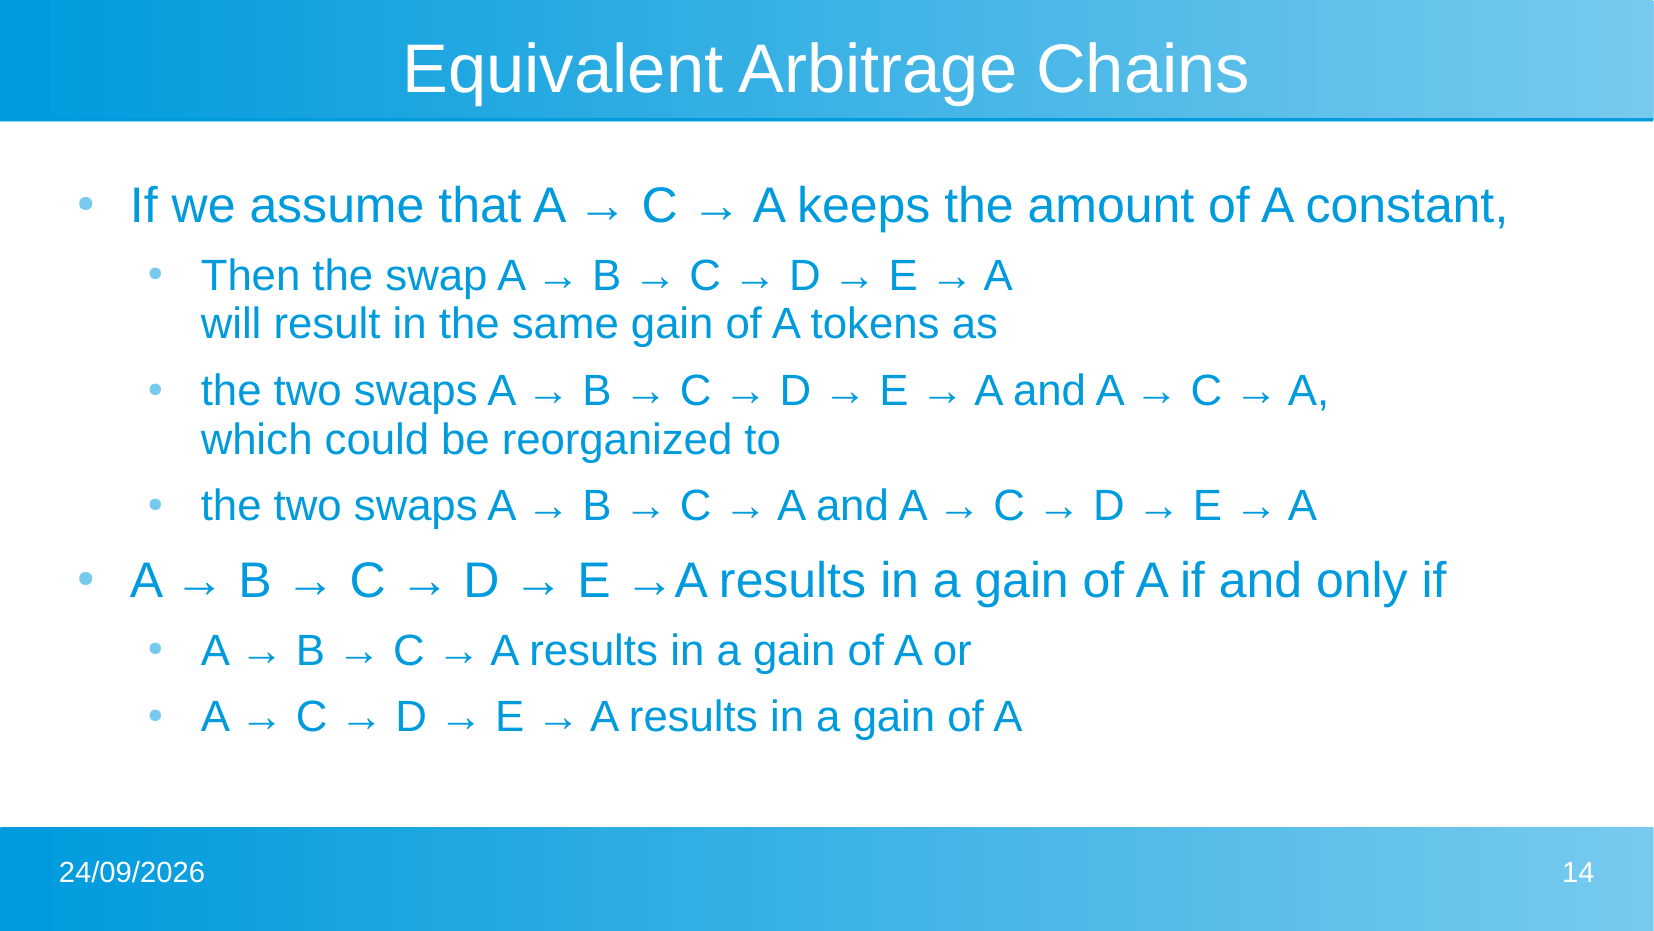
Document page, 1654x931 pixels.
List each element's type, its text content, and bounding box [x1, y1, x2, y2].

list If we assume that A → C → A keeps the amount of A constant, Then the swap A → B → C → D → E → A will result in the same gain of A tokens as the two swaps A → B → C → D → E → A and A → C → A, which could be reorganized to the two swaps A → B → C → A and A → C → D → E → A A → B → C → D → E →A results in a gain of A if and only if A → B → C → A results in a gain of A or A → C → D → E → A results in a gain of A [59, 177, 1595, 768]
title Equivalent Arbitrage Chains [59, 29, 1595, 108]
